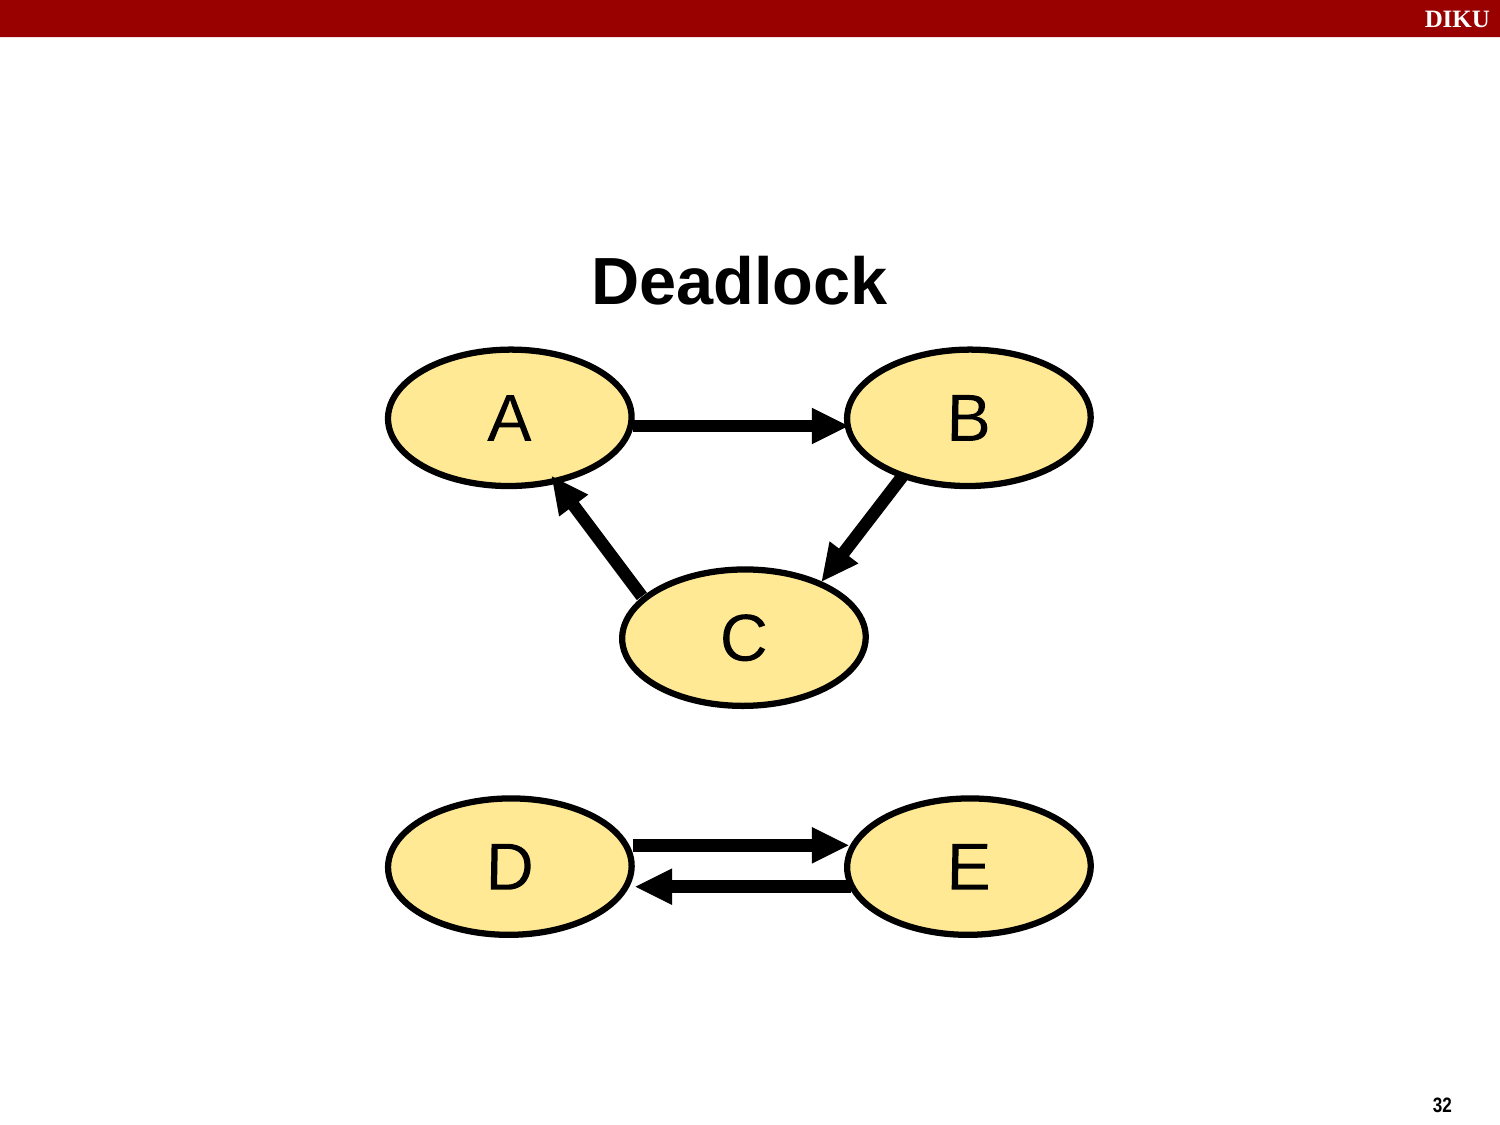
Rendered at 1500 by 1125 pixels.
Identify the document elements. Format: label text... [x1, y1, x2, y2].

text_box C [622, 569, 866, 706]
text_box A [387, 349, 632, 487]
text_box D [388, 798, 632, 935]
text_box Deadlock [521, 236, 957, 327]
text_box B [847, 349, 1091, 487]
text_box E [847, 798, 1091, 935]
